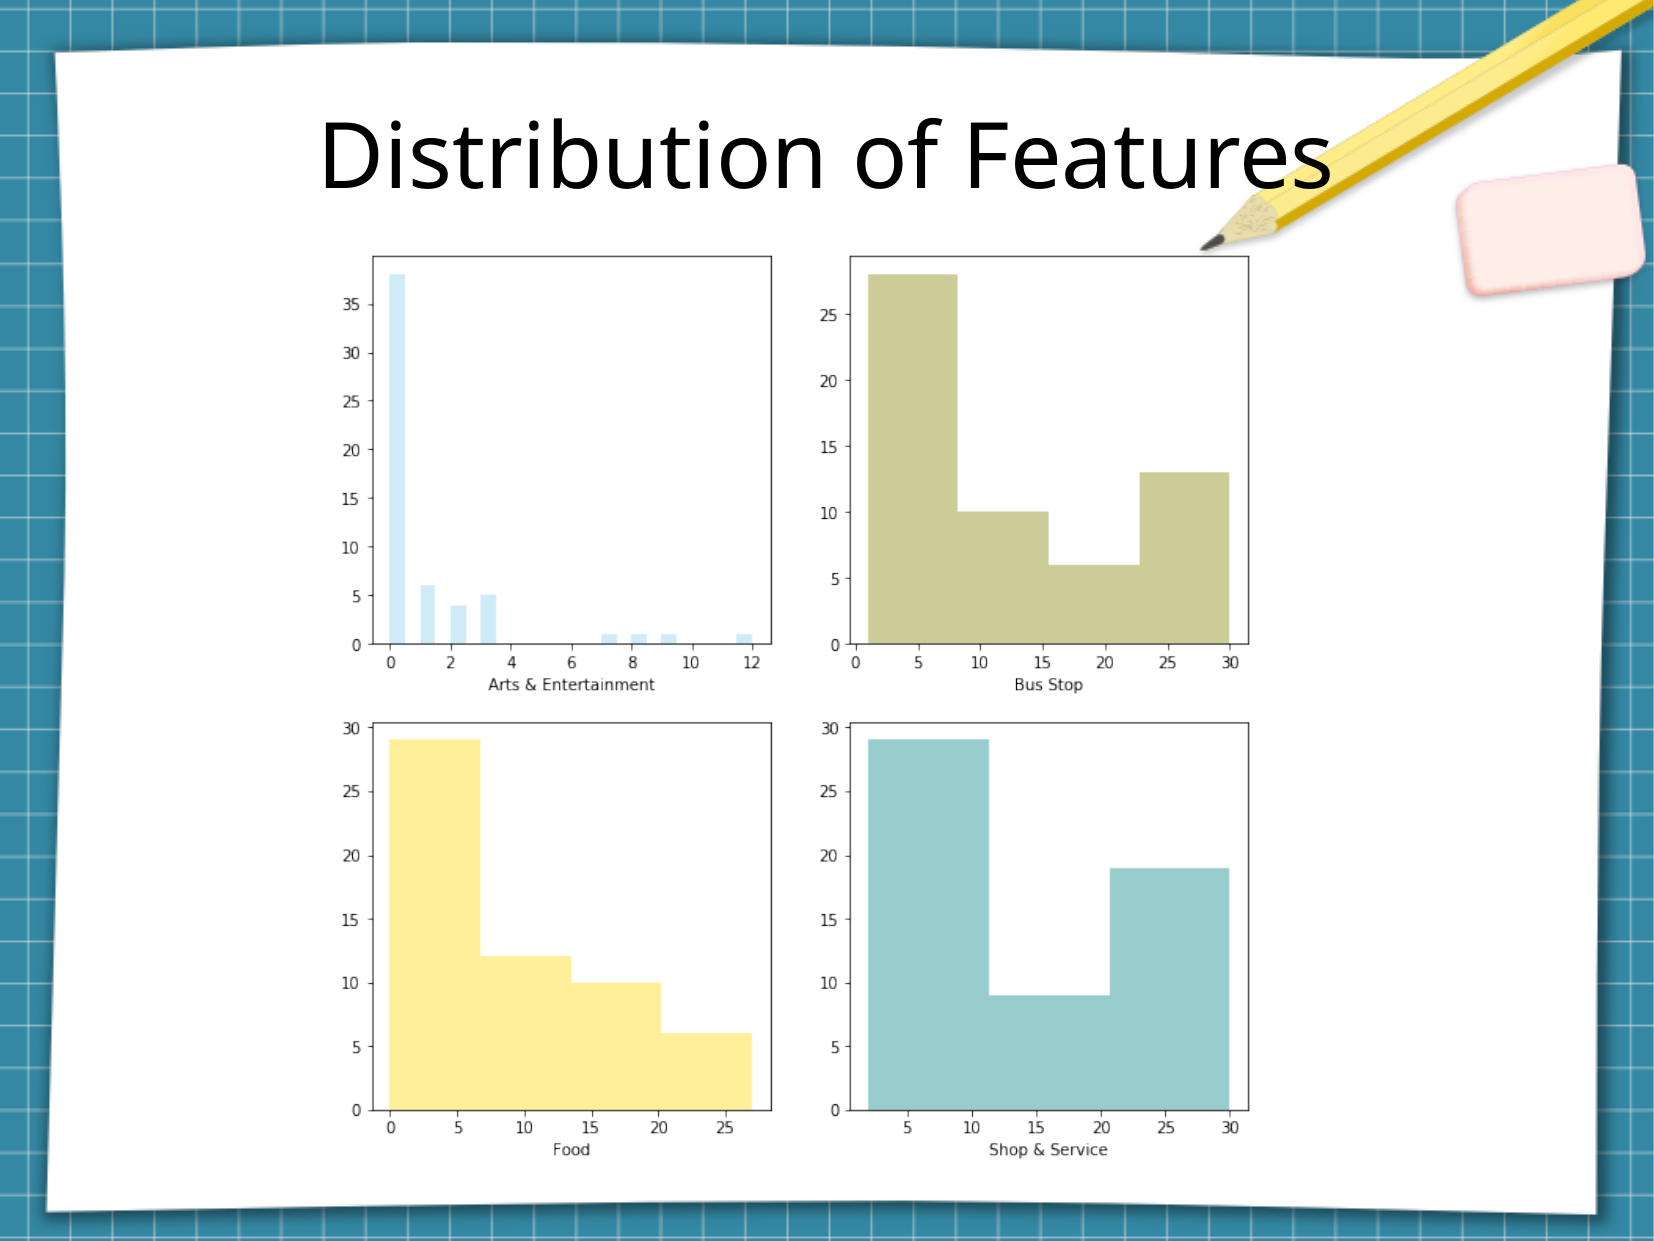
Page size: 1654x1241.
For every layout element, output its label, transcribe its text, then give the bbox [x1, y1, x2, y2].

title Distribution of Features [82, 49, 1571, 257]
picture [0, 0, 1654, 1241]
